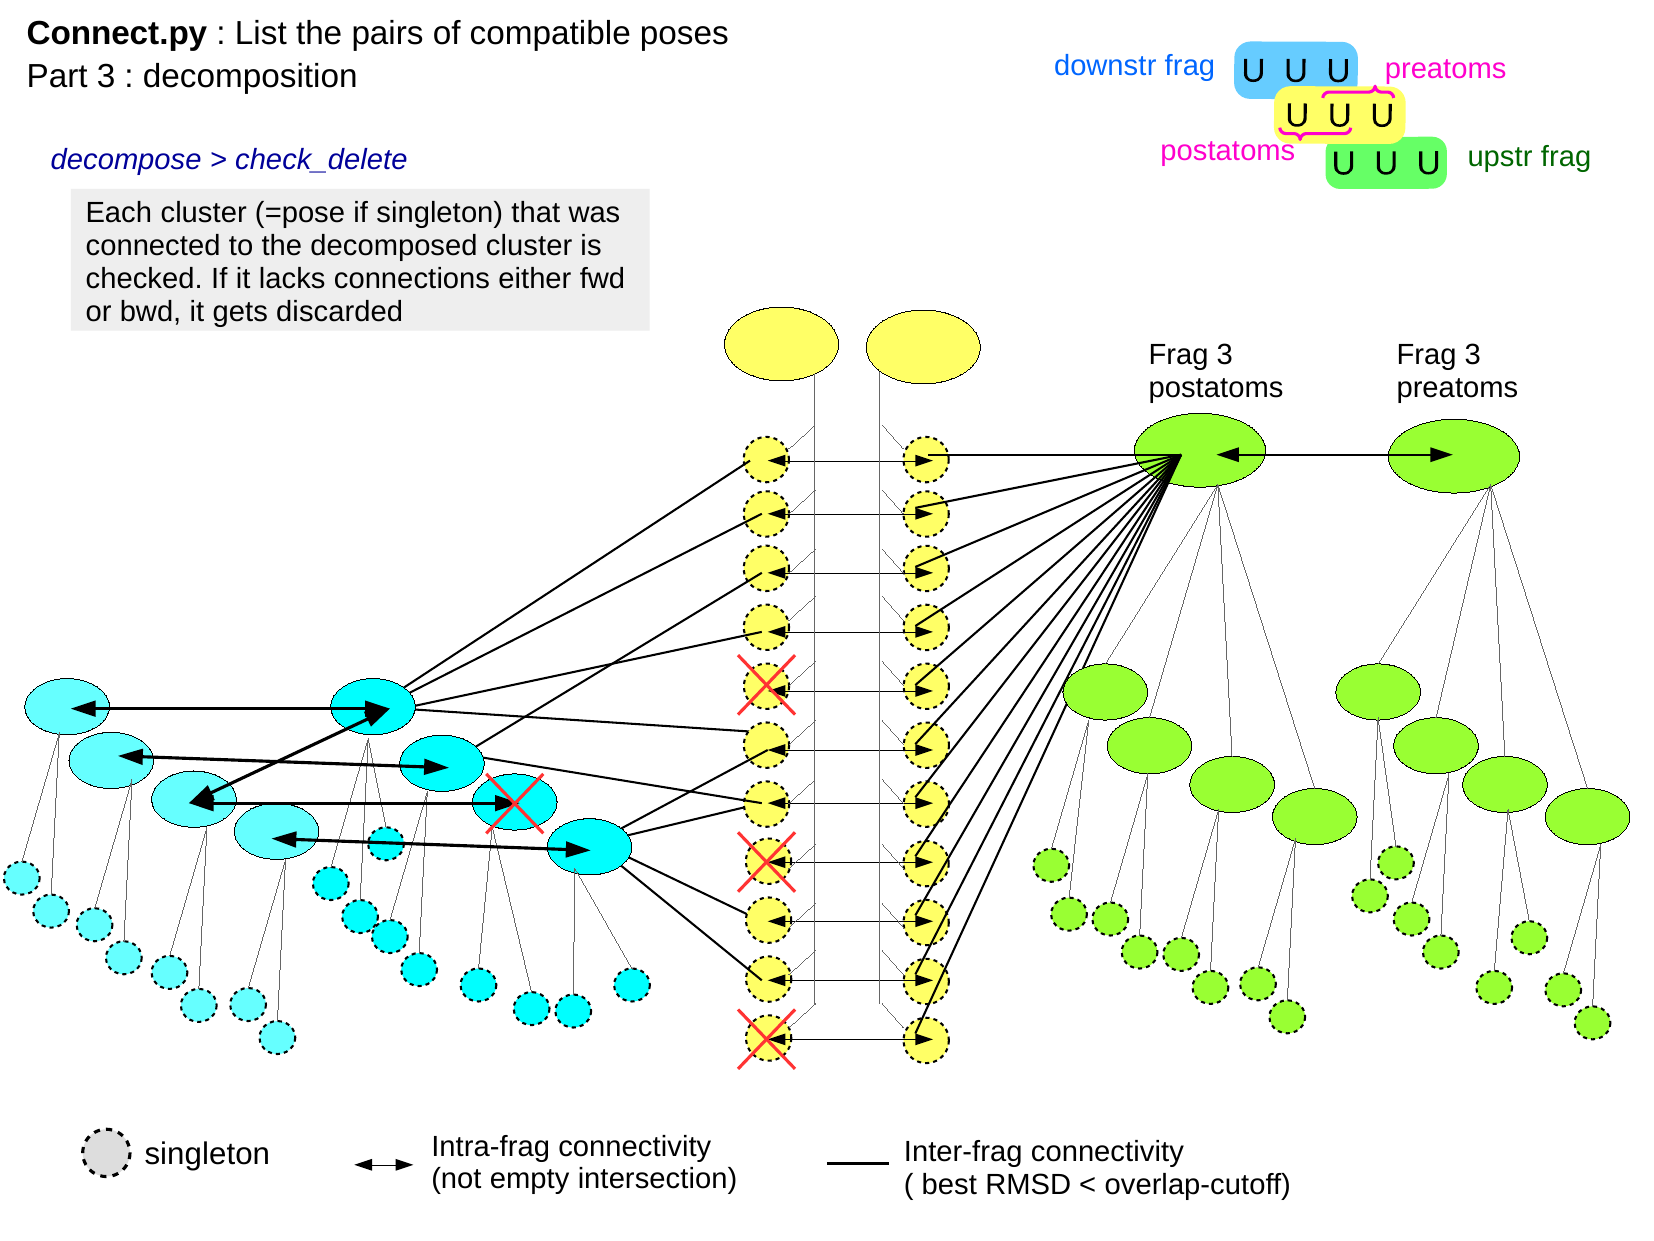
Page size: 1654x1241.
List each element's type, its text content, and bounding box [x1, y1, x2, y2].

text_box [772, 863, 792, 877]
text_box [68, 732, 154, 789]
text_box Each cluster (=pose if singleton) that was connected to the decomposed cluster is checked. If it lacks connections either fwd or bwd, it gets discarded [70, 188, 650, 331]
text_box [903, 841, 948, 887]
text_box [743, 545, 789, 592]
text_box U U U [1325, 136, 1447, 189]
text_box [781, 692, 789, 700]
text_box [931, 970, 949, 1004]
text_box [547, 818, 632, 875]
text_box [903, 781, 925, 803]
text_box Frag 3 preatoms [1381, 330, 1536, 412]
text_box [743, 491, 789, 537]
text_box downstr frag [1039, 41, 1252, 122]
text_box upstr frag [1452, 132, 1630, 184]
text_box singleton [129, 1129, 319, 1179]
text_box [1545, 788, 1630, 845]
text_box [745, 848, 763, 875]
text_box [555, 994, 592, 1028]
text_box [342, 900, 408, 954]
text_box [1189, 756, 1275, 813]
text_box [903, 1017, 949, 1064]
text_box [105, 941, 142, 975]
text_box [903, 436, 949, 483]
text_box [3, 861, 40, 895]
text_box U U U [1252, 41, 1358, 100]
text_box [234, 805, 319, 860]
text_box [743, 436, 789, 483]
text_box [1135, 456, 1164, 462]
text_box [903, 722, 932, 750]
text_box [904, 667, 949, 709]
text_box [1146, 465, 1161, 474]
text_box [746, 1025, 763, 1053]
text_box [903, 1018, 920, 1039]
text_box [614, 968, 650, 1002]
text_box [1269, 1000, 1306, 1034]
text_box [1393, 717, 1479, 774]
text_box [1062, 663, 1148, 721]
text_box [1462, 756, 1548, 813]
text_box [904, 556, 949, 592]
text_box [1476, 970, 1513, 1004]
text_box [1511, 921, 1548, 955]
text_box [513, 992, 550, 1026]
text_box [903, 491, 944, 514]
text_box [230, 988, 266, 1022]
text_box Inter-frag connectivity ( best RMSD < overlap-cutoff) [889, 1128, 1307, 1209]
text_box [151, 770, 236, 828]
text_box [743, 604, 790, 650]
text_box [1388, 419, 1520, 494]
text_box [772, 846, 792, 862]
text_box [1335, 663, 1421, 721]
text_box [1240, 967, 1276, 1001]
text_box [1107, 717, 1192, 774]
text_box [1092, 902, 1129, 936]
text_box [472, 780, 506, 802]
text_box [903, 781, 949, 827]
text_box [746, 956, 792, 1002]
text_box [495, 807, 534, 831]
text_box [724, 307, 839, 381]
text_box Intra-frag connectivity (not empty intersection) [416, 1122, 753, 1203]
text_box [745, 897, 792, 943]
text_box Connect.py : List the pairs of compatible poses Part 3 : decomposition [11, 7, 886, 107]
text_box [753, 1015, 782, 1036]
text_box [752, 688, 781, 709]
text_box [903, 663, 935, 691]
text_box [401, 953, 438, 987]
text_box [76, 908, 113, 942]
text_box preatoms [1370, 44, 1522, 93]
text_box [24, 678, 110, 735]
text_box [519, 779, 558, 825]
text_box Frag 3 postatoms [1133, 330, 1300, 412]
text_box U U U [1273, 86, 1406, 144]
text_box [331, 710, 366, 727]
text_box [933, 915, 949, 945]
text_box [472, 805, 507, 826]
text_box [368, 827, 404, 841]
text_box [1352, 879, 1388, 913]
text_box [903, 503, 949, 537]
text_box [1033, 848, 1070, 882]
text_box [770, 670, 790, 691]
text_box [904, 724, 949, 768]
text_box [1163, 937, 1200, 971]
text_box [750, 751, 789, 768]
text_box [754, 865, 781, 884]
text_box [753, 838, 782, 859]
text_box [82, 1129, 130, 1177]
text_box [1192, 970, 1229, 1004]
text_box [1393, 902, 1430, 936]
text_box [214, 786, 237, 802]
text_box [866, 310, 981, 384]
text_box [460, 968, 497, 1002]
text_box [1121, 935, 1158, 969]
text_box [903, 899, 946, 946]
text_box [259, 1021, 296, 1055]
text_box [1574, 1006, 1611, 1040]
text_box [151, 955, 188, 989]
text_box [493, 773, 537, 800]
text_box [935, 861, 949, 885]
text_box [903, 900, 922, 921]
text_box [330, 678, 416, 735]
text_box [773, 1040, 792, 1055]
text_box [1051, 897, 1087, 931]
text_box [1545, 973, 1582, 1007]
text_box [368, 844, 404, 861]
text_box [1139, 460, 1163, 469]
text_box [904, 611, 949, 651]
text_box [753, 663, 780, 682]
text_box [312, 866, 349, 901]
text_box postatoms [1145, 126, 1323, 178]
text_box [903, 604, 939, 632]
text_box [743, 781, 790, 827]
text_box [903, 545, 943, 573]
text_box [772, 1023, 792, 1039]
text_box [1378, 846, 1414, 880]
text_box [940, 809, 949, 823]
text_box decompose > check_delete [35, 135, 435, 184]
text_box [33, 894, 69, 928]
text_box [180, 988, 217, 1022]
text_box [903, 959, 921, 980]
text_box [399, 735, 485, 792]
text_box [1272, 788, 1358, 845]
text_box [743, 670, 763, 700]
text_box [903, 841, 923, 862]
text_box [903, 958, 944, 1005]
text_box [1422, 935, 1459, 969]
text_box [754, 1043, 781, 1061]
text_box [1134, 413, 1266, 488]
text_box [743, 722, 790, 759]
